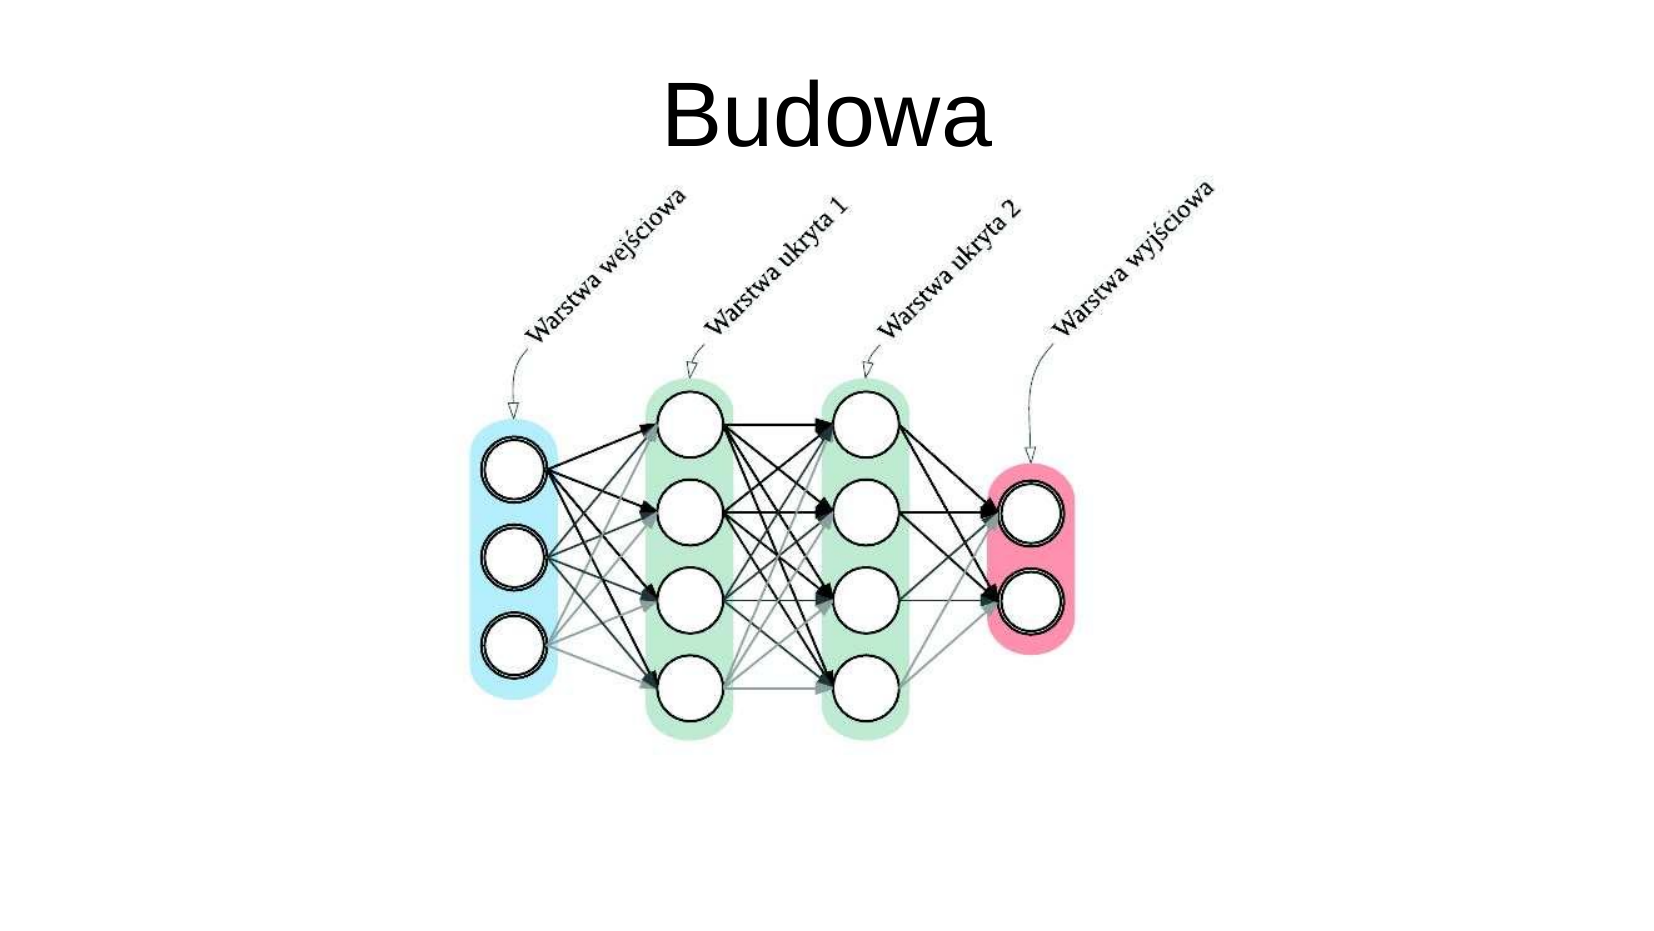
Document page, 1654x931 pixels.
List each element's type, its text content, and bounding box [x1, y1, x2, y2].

picture [413, 155, 1241, 776]
title Budowa [82, 37, 1571, 193]
